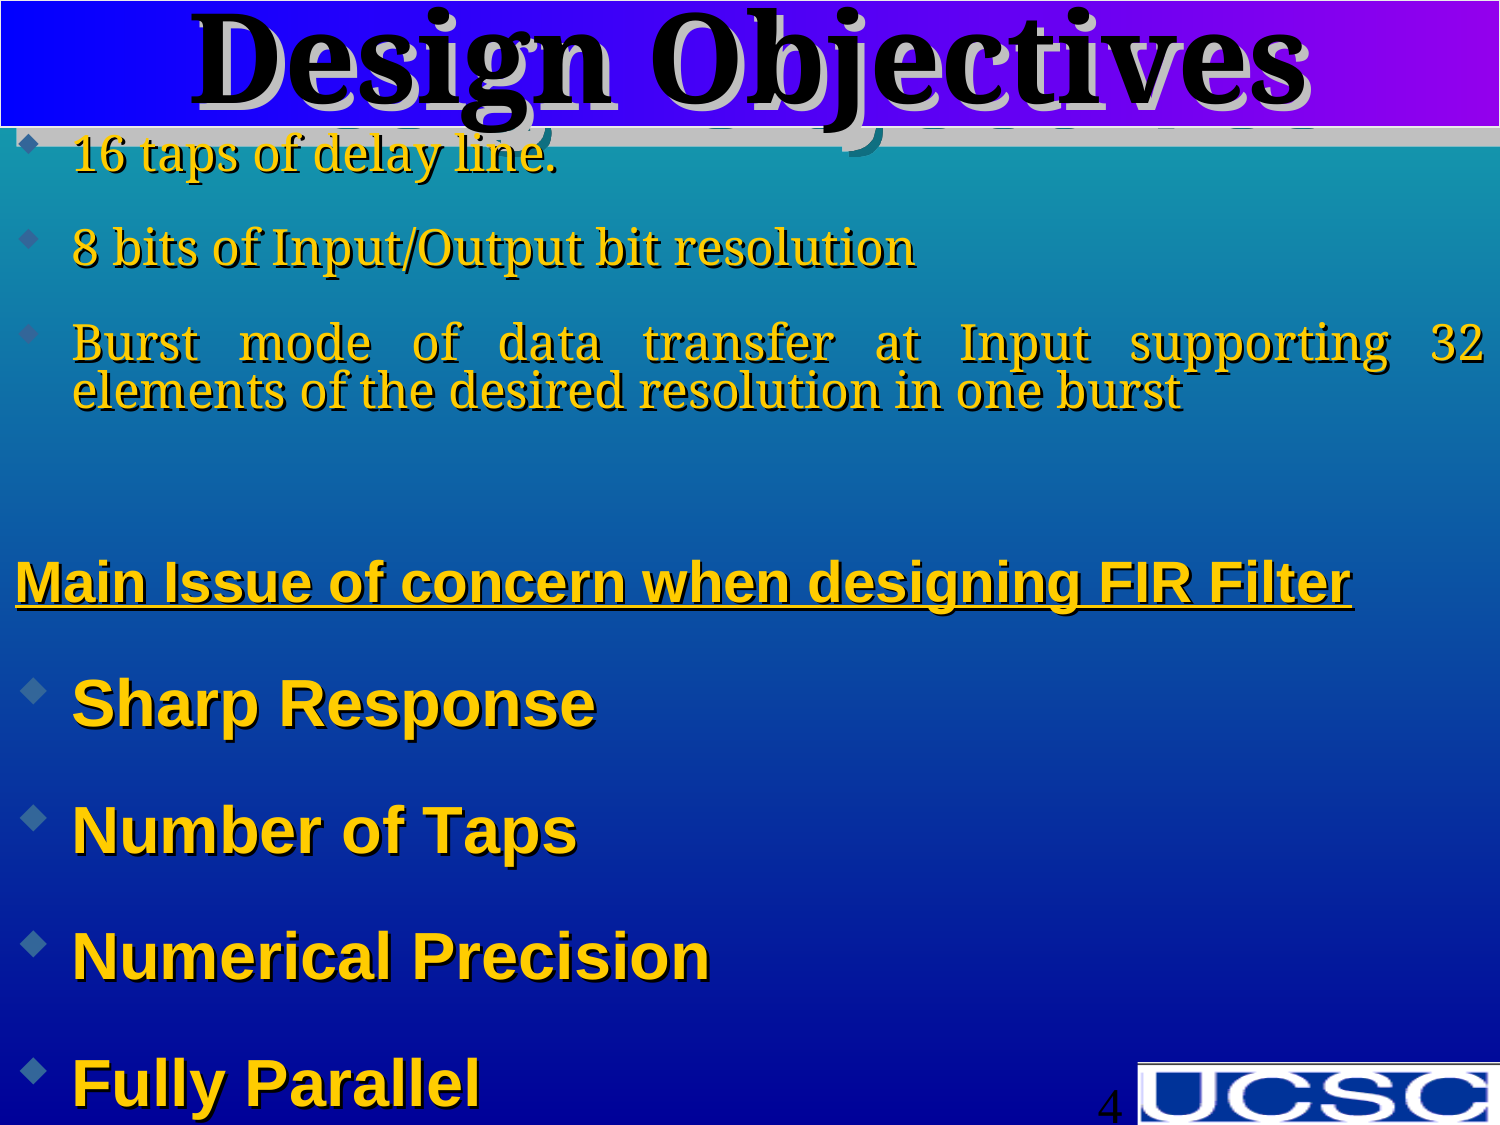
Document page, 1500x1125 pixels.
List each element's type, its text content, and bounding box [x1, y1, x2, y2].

title Design Objectives [0, 0, 1500, 124]
text_box Main Issue of concern when designing FIR Filter Sharp Response Number of Taps Numerical Precision Fully Parallel [0, 425, 1500, 1125]
list 16 taps of delay line. 8 bits of Input/Output bit resolution Burst mode of data transfer at Input supporting 32 elements of the desired resolution in one burst [0, 124, 1500, 425]
